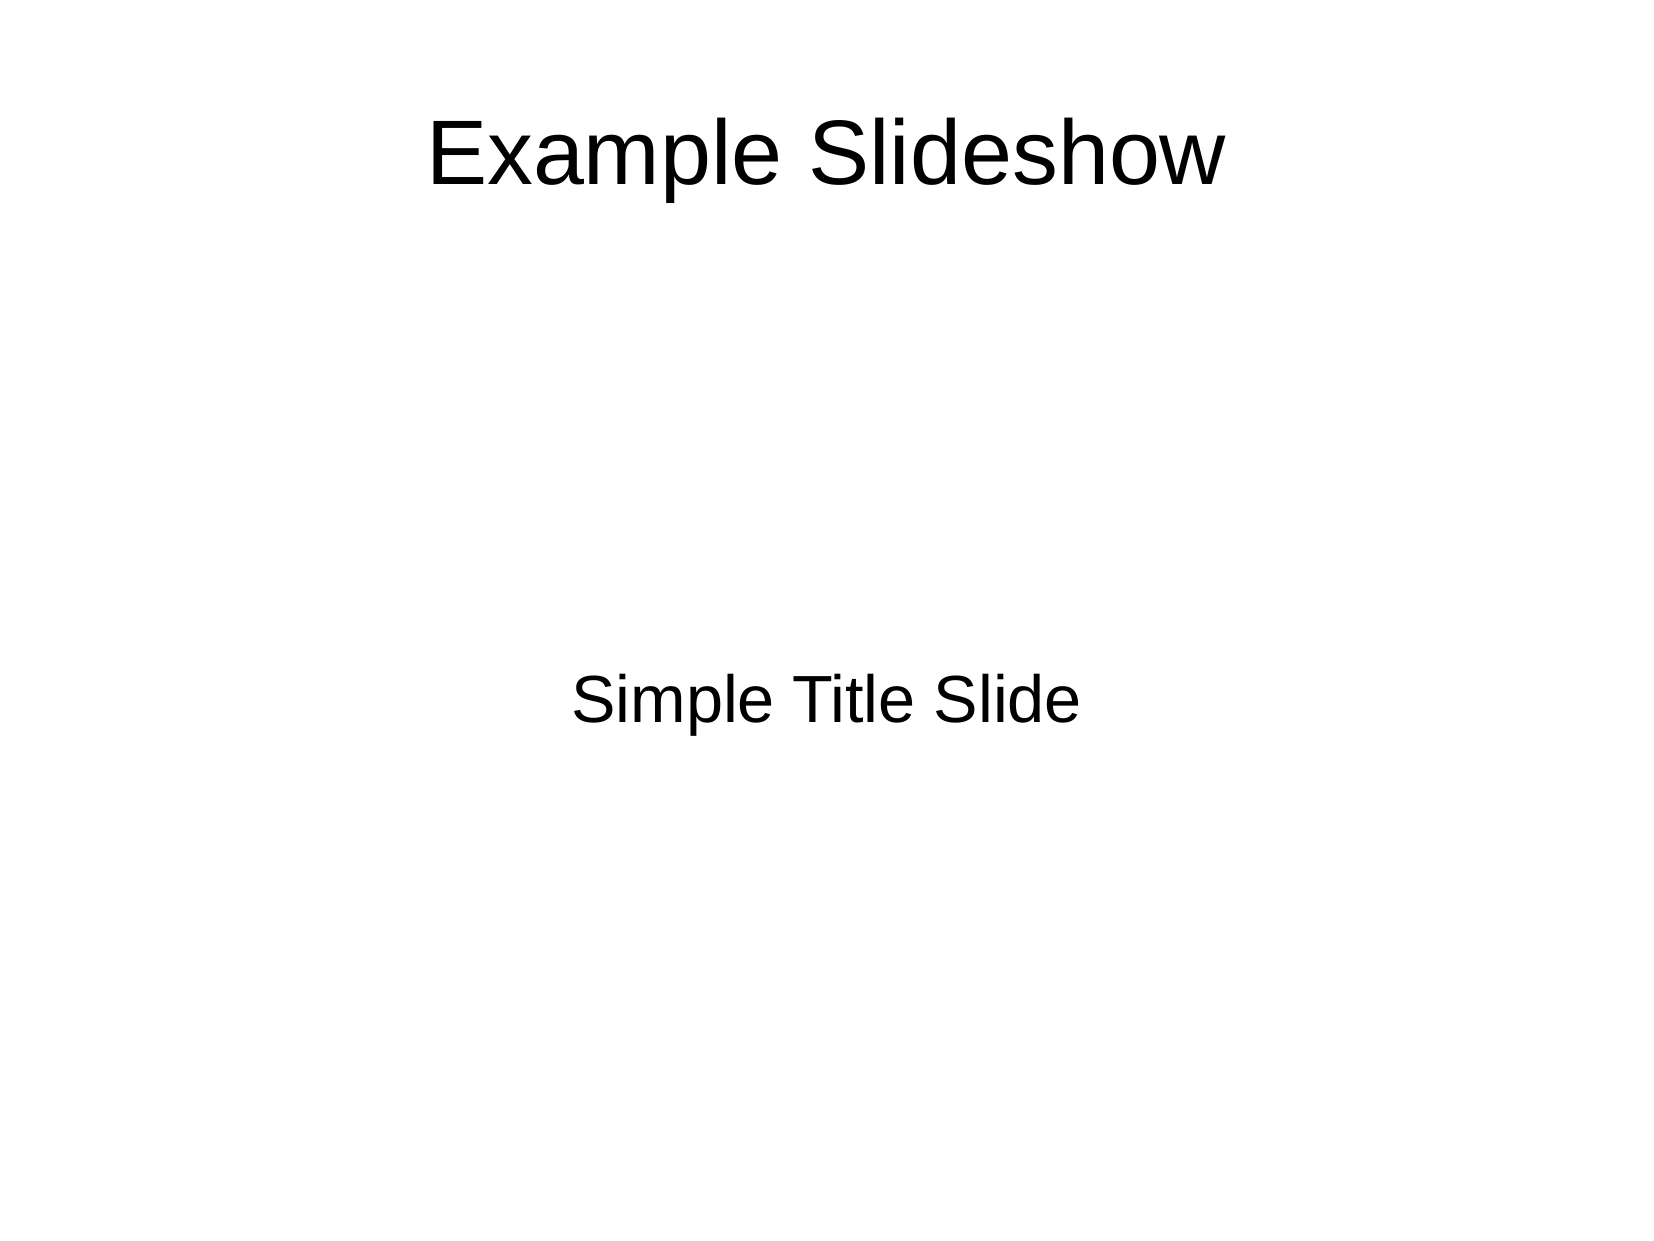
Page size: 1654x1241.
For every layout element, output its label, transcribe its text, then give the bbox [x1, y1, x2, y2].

title Example Slideshow [82, 49, 1571, 257]
subtitle Simple Title Slide [82, 290, 1571, 1109]
